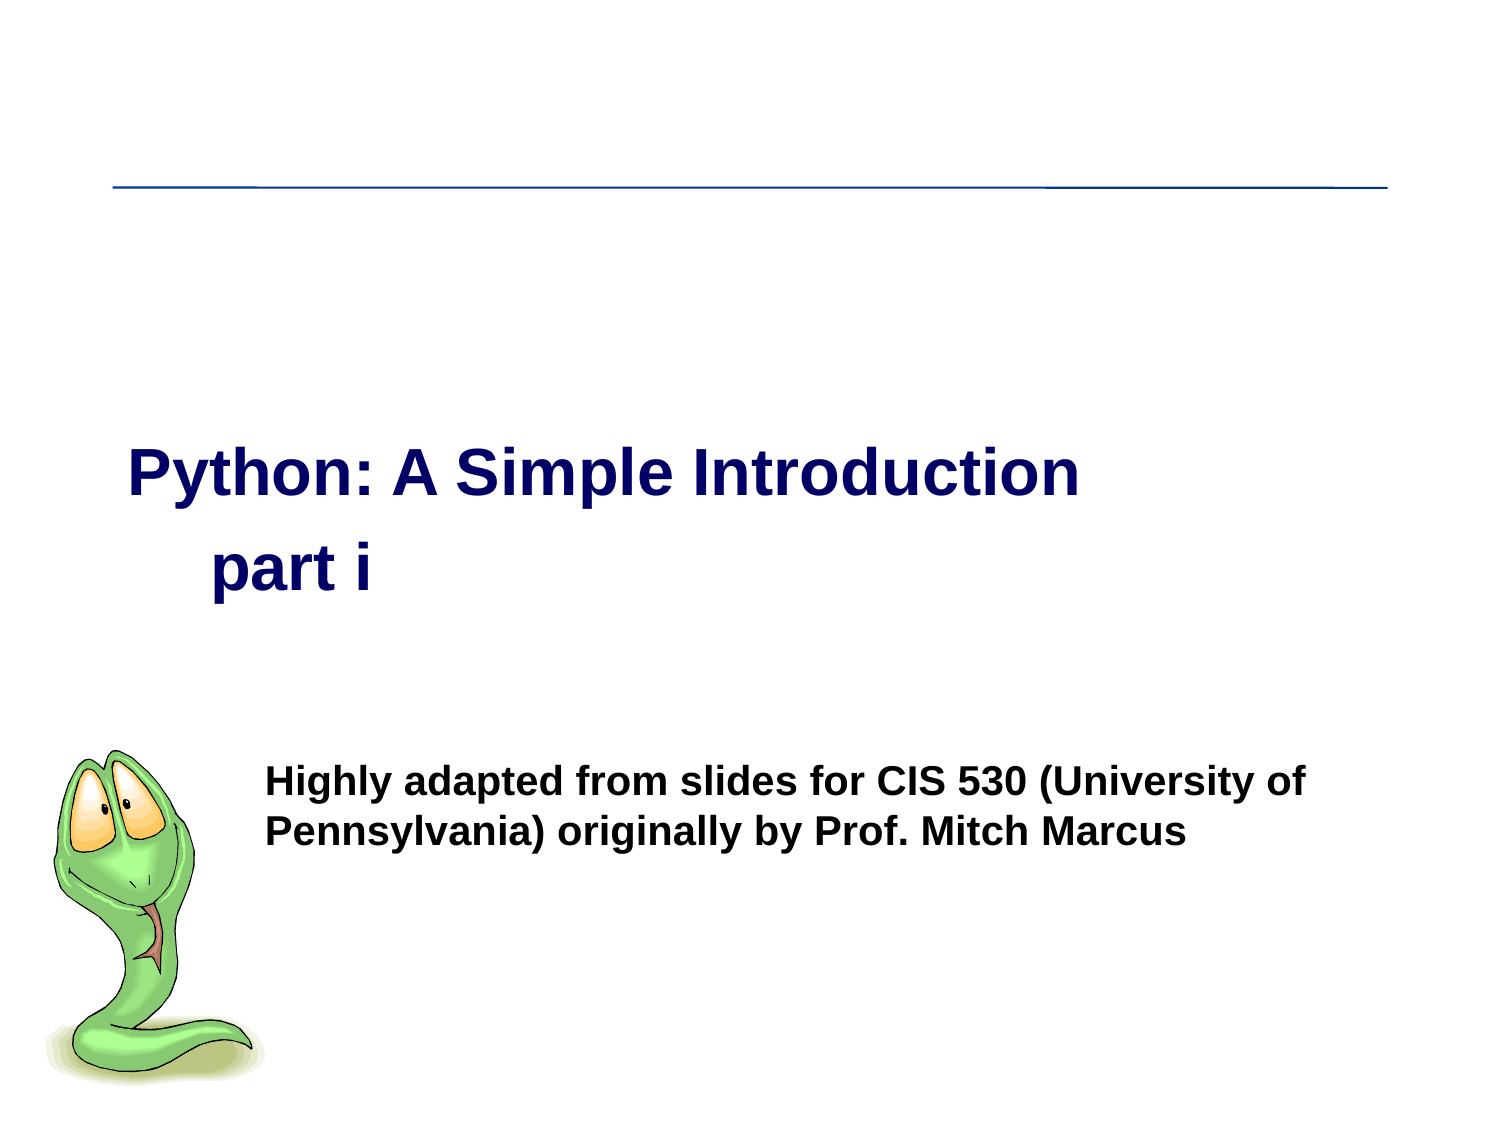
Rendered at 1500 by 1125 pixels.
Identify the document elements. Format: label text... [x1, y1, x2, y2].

title Python: A Simple Introduction [112, 421, 1388, 517]
picture [37, 750, 273, 1091]
subtitle Highly adapted from slides for CIS 530 (University of Pennsylvania) originally by Prof. Mitch Marcus [249, 624, 1413, 861]
text_box part i [194, 515, 987, 611]
